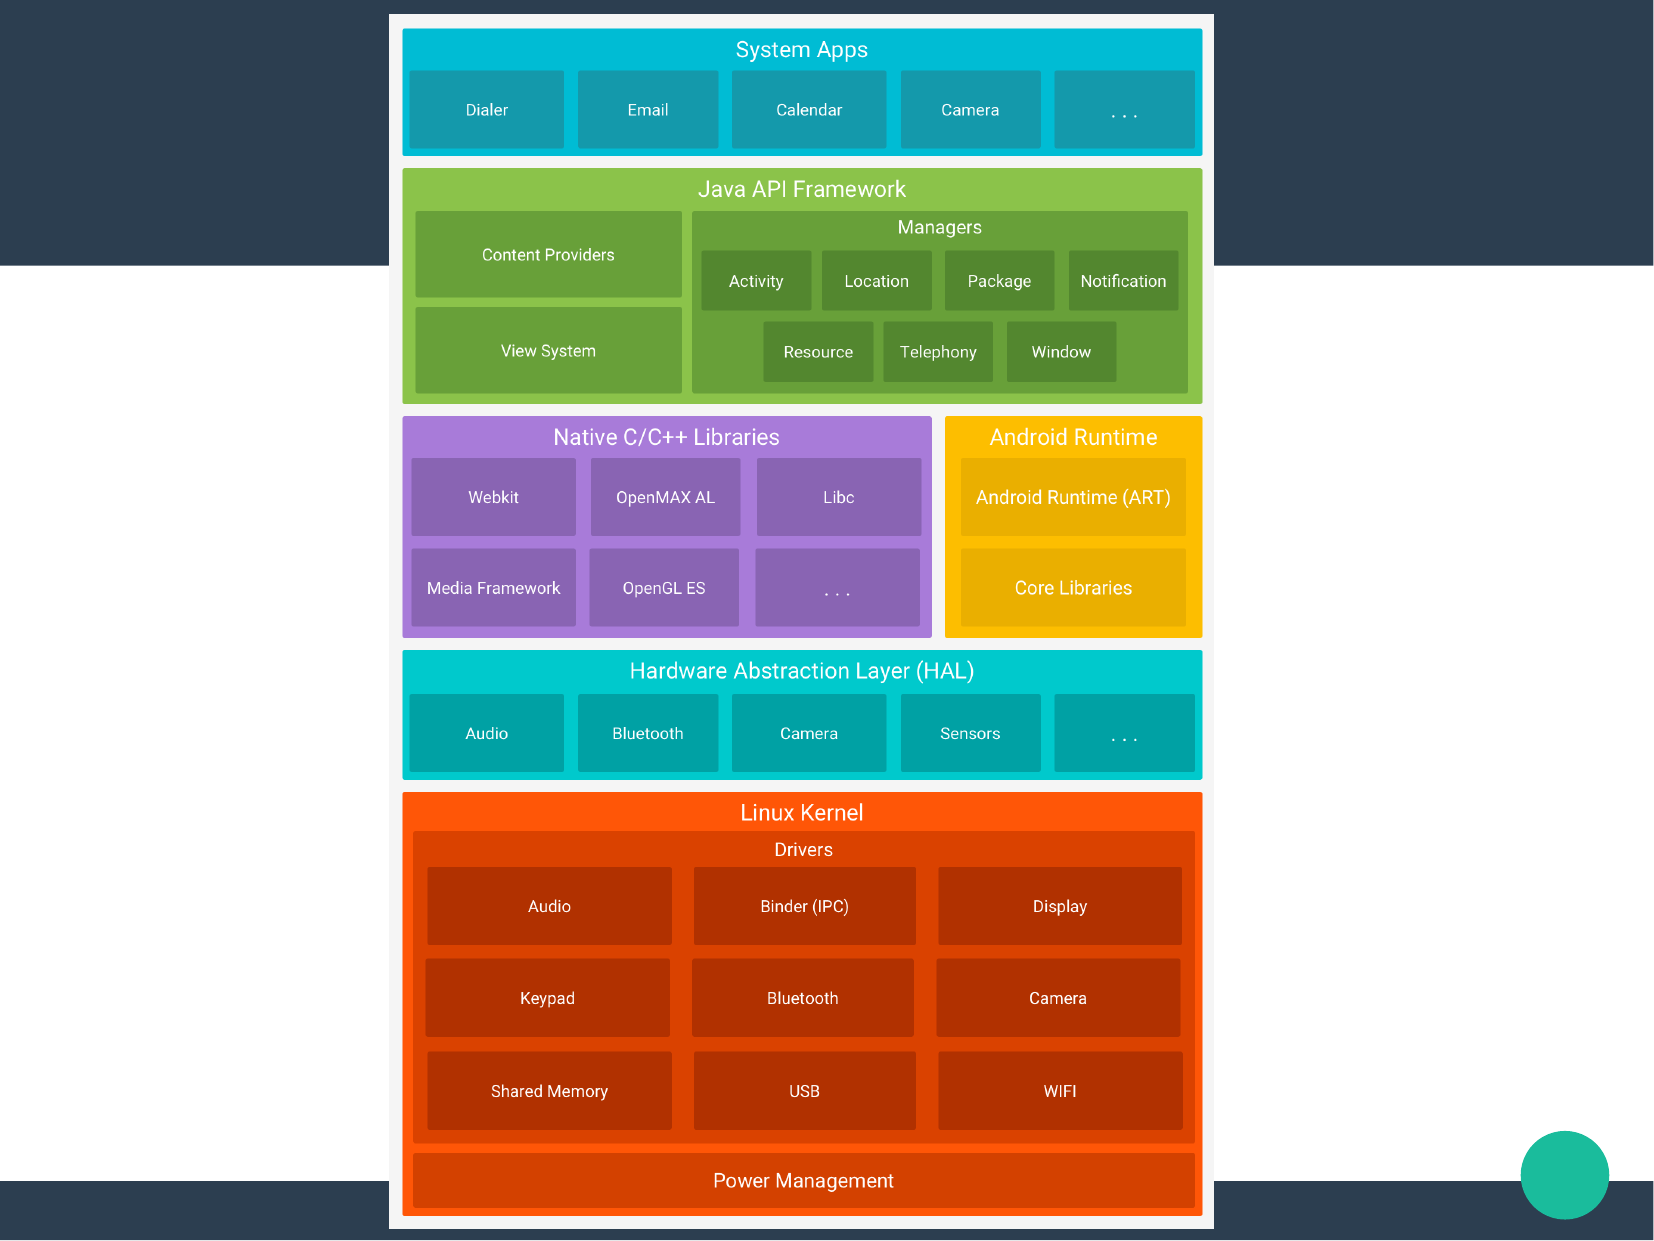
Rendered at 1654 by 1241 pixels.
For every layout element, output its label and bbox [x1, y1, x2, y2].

picture [389, 14, 1214, 1229]
